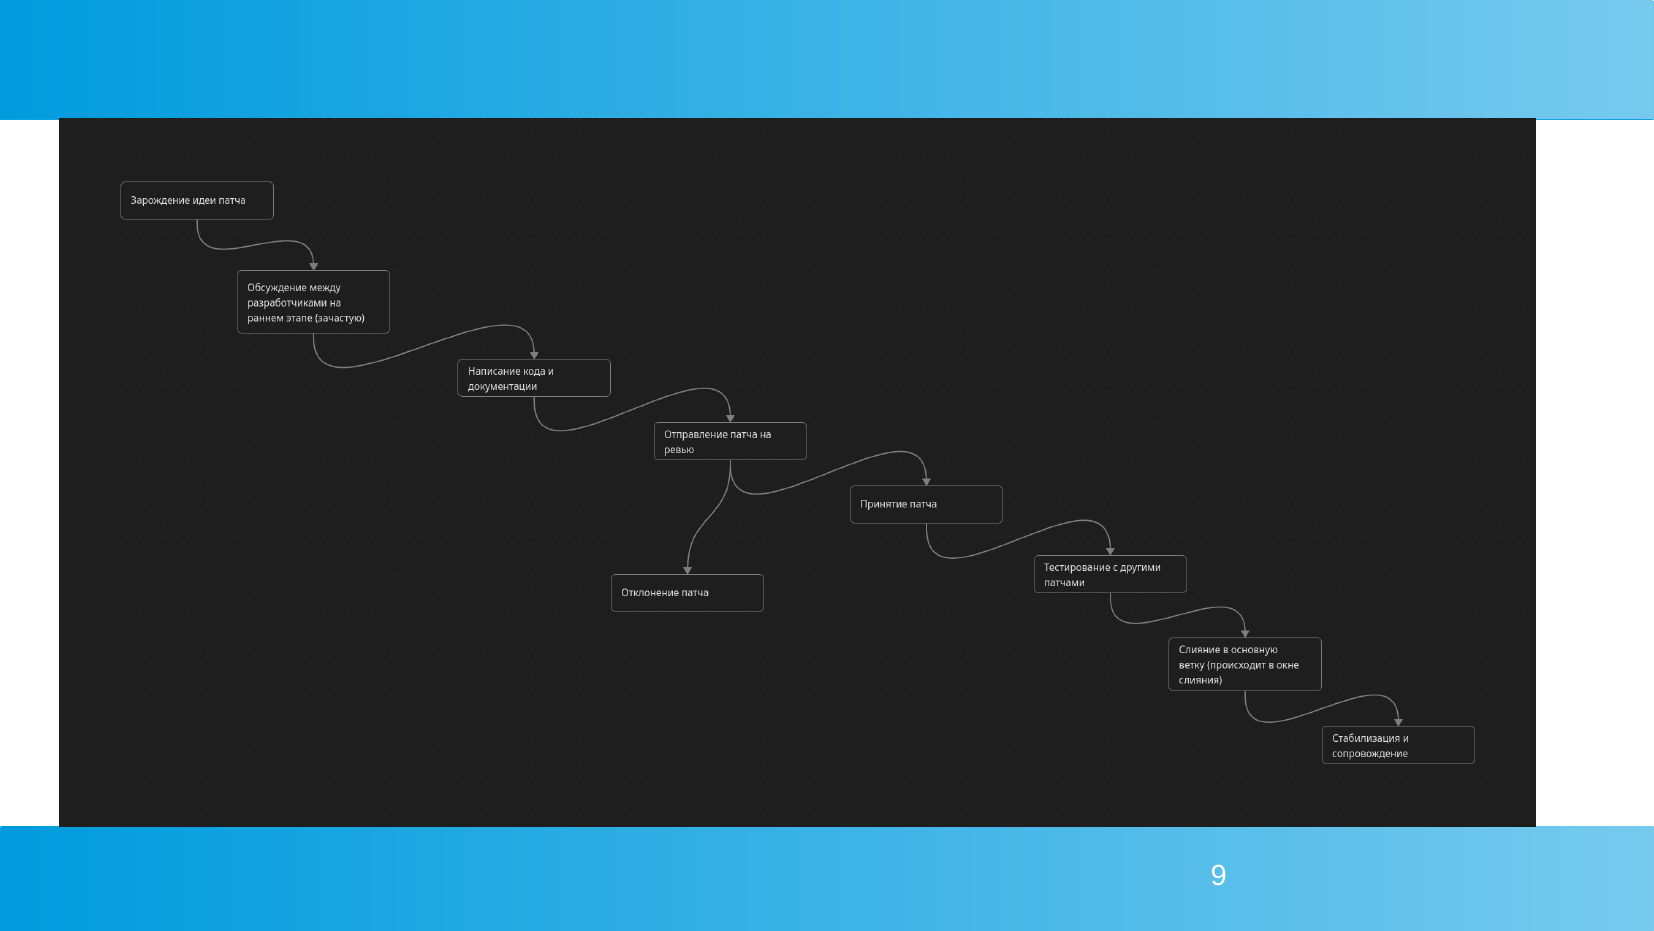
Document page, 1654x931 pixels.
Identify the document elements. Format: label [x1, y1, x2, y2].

picture [59, 0, 1536, 827]
text_box [1210, 856, 1595, 916]
